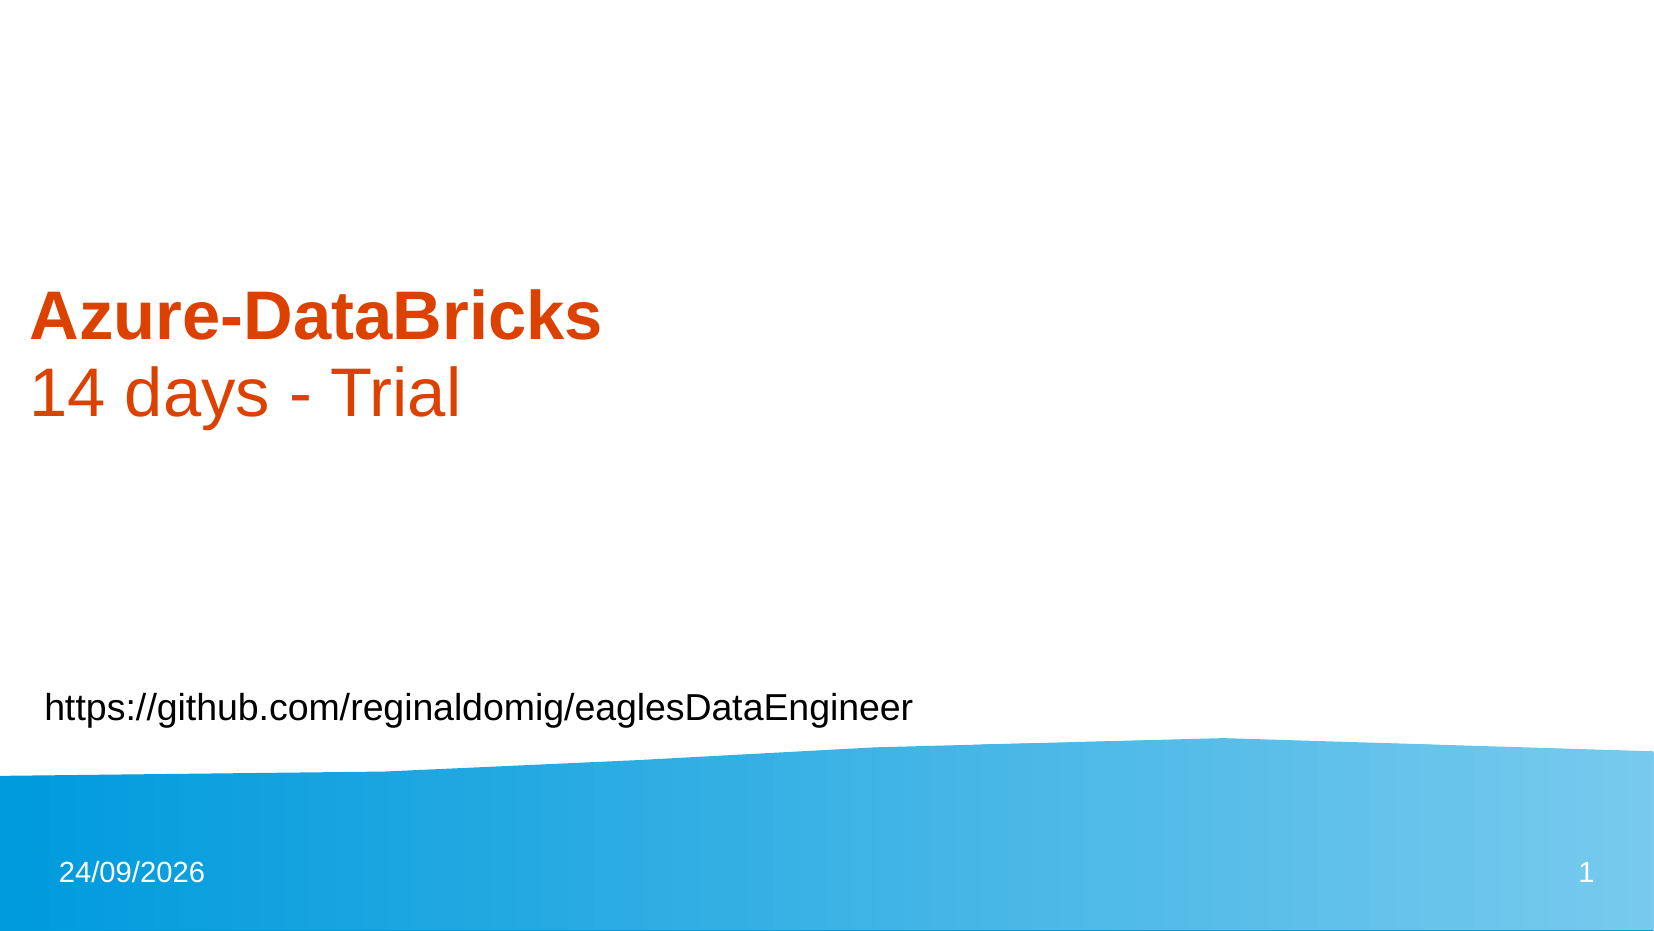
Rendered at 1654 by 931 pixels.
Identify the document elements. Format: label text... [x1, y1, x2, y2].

title Azure-DataBricks 14 days - Trial [29, 265, 1063, 443]
text_box https://github.com/reginaldomig/eaglesDataEngineer [29, 679, 929, 736]
